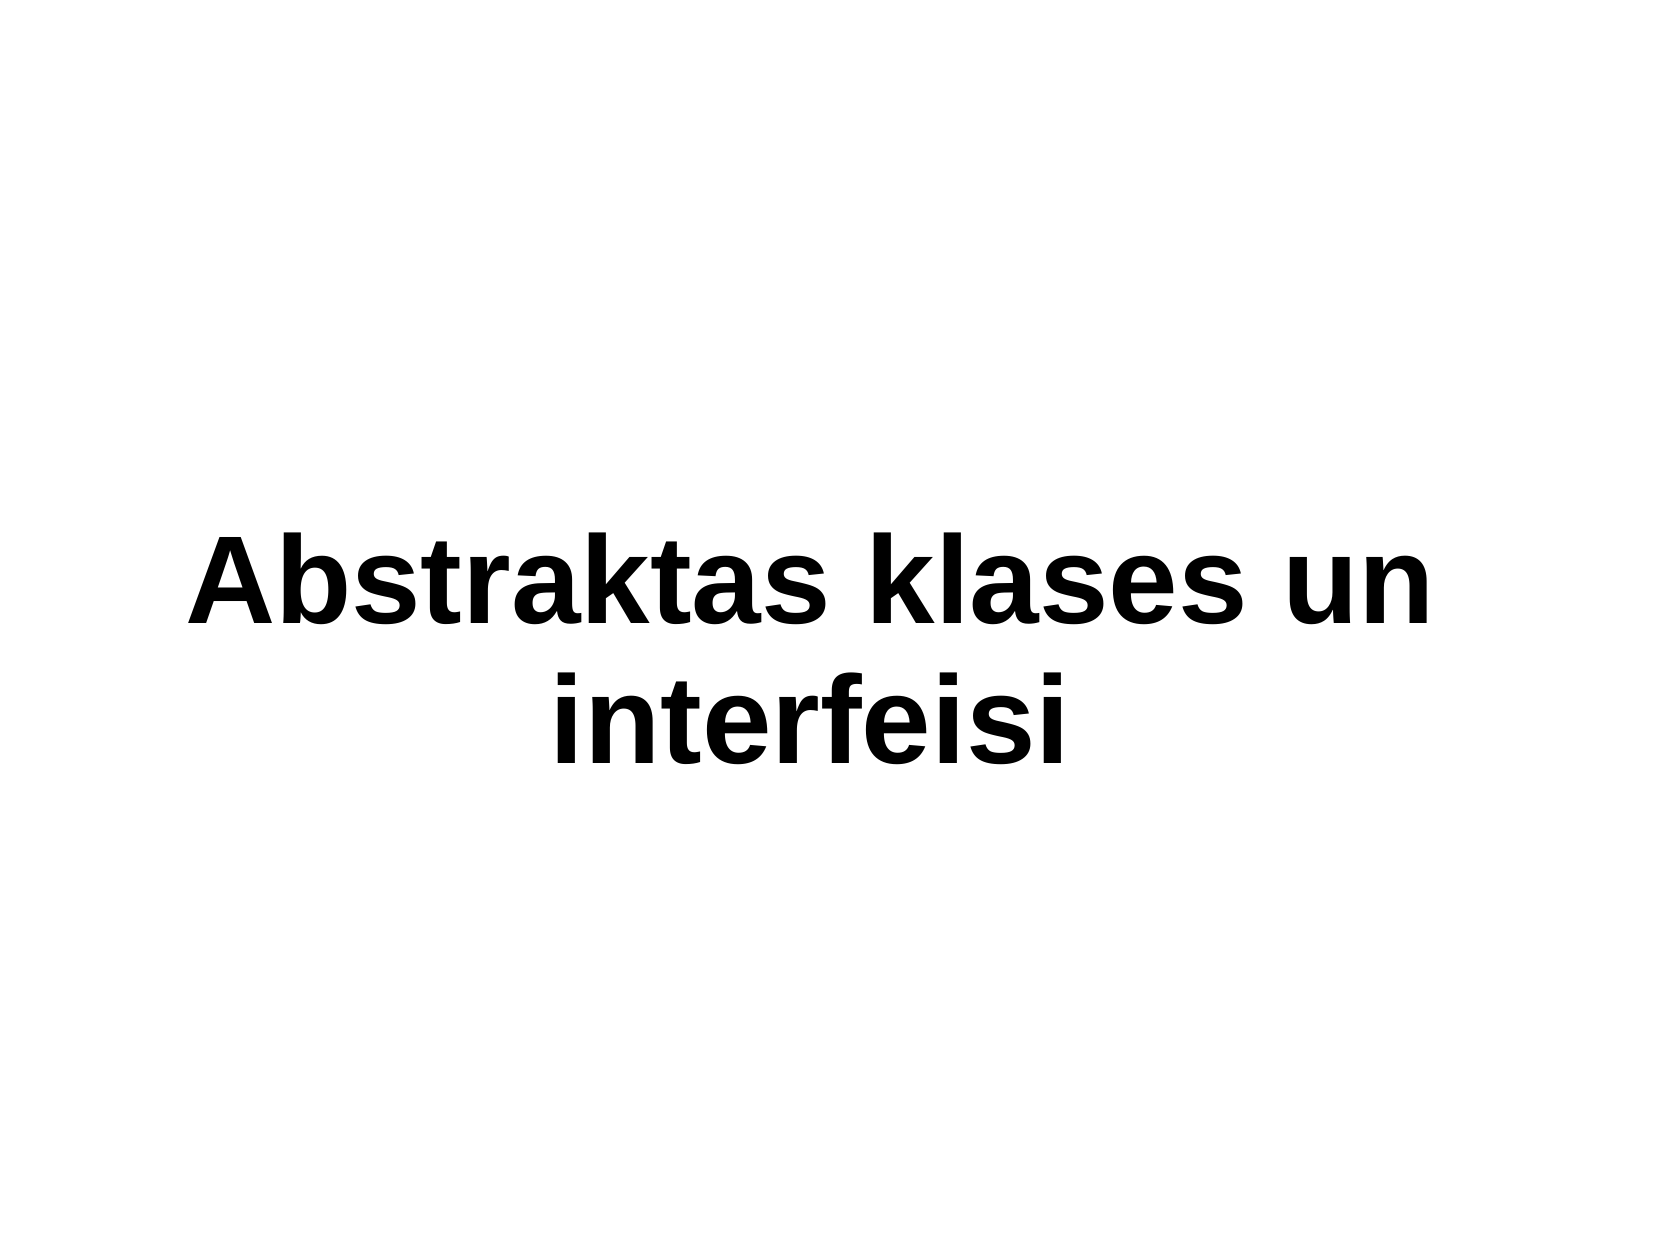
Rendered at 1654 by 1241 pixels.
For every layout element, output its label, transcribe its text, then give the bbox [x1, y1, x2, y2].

subtitle Abstraktas klases un interfeisi [82, 290, 1538, 1010]
